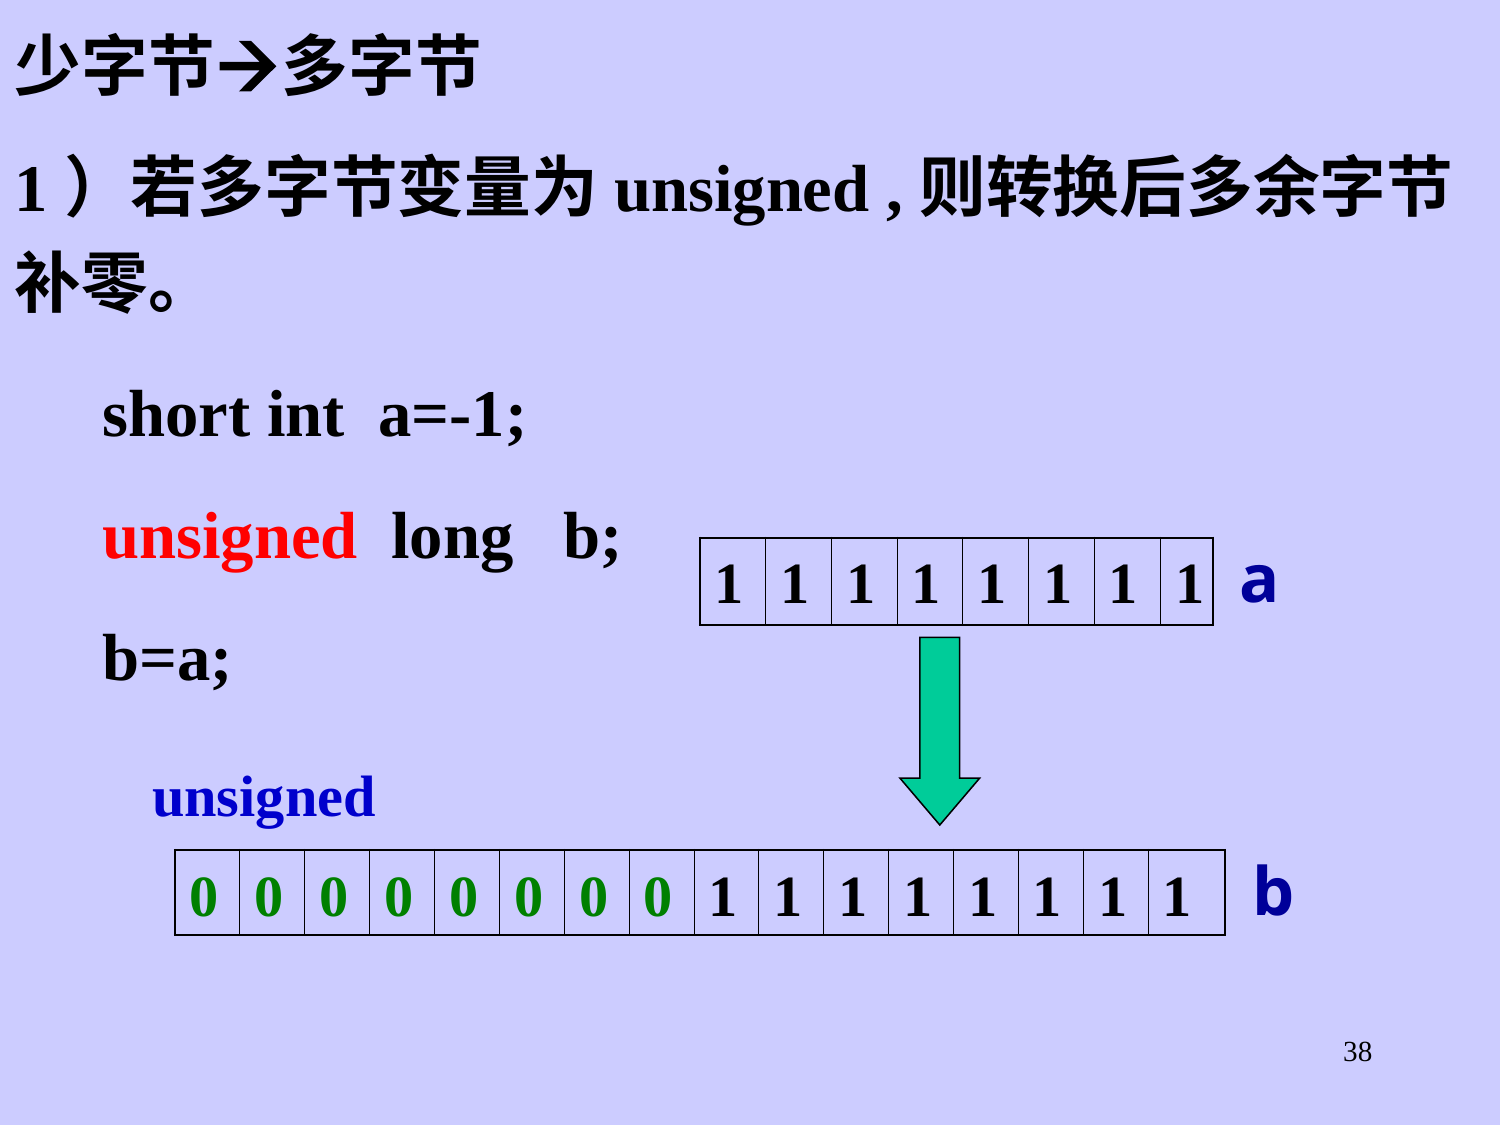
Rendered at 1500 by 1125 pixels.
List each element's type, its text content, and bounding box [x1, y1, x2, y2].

text_box unsigned [137, 750, 638, 836]
text_box b [1237, 824, 1301, 937]
table_header 0 [240, 851, 304, 934]
table_header 0 [370, 851, 434, 934]
table_header 1 [695, 851, 758, 934]
table_header 1 [759, 851, 823, 934]
text_box 少字节多字节 1）若多字节变量为unsigned ,则转换后多余字节补零。 [0, 0, 1500, 329]
table_header 0 [435, 851, 499, 934]
text_box short int a=-1; unsigned long b; b=a; [87, 362, 651, 702]
table_header 1 [898, 539, 962, 624]
table_header 1 [1095, 539, 1160, 624]
table_header 1 [832, 539, 897, 624]
table_header 0 [565, 851, 629, 934]
table_header 0 [500, 851, 564, 934]
table_header 0 [630, 851, 694, 934]
table_header 1 [963, 539, 1028, 624]
table_header 0 [305, 851, 369, 934]
table_header 1 [1161, 539, 1212, 624]
table_header 0 [176, 851, 239, 934]
table_header 1 [766, 539, 831, 624]
table_header 1 [824, 851, 888, 934]
table_header 1 [701, 539, 765, 624]
table_header 1 [889, 851, 953, 934]
table_header 1 [1149, 851, 1224, 934]
text_box a [1224, 512, 1288, 624]
text_box <编号> [1074, 1025, 1388, 1101]
table_header 1 [1019, 851, 1083, 934]
table_header 1 [1084, 851, 1148, 934]
table_header 1 [954, 851, 1018, 934]
table_header 1 [1029, 539, 1094, 624]
